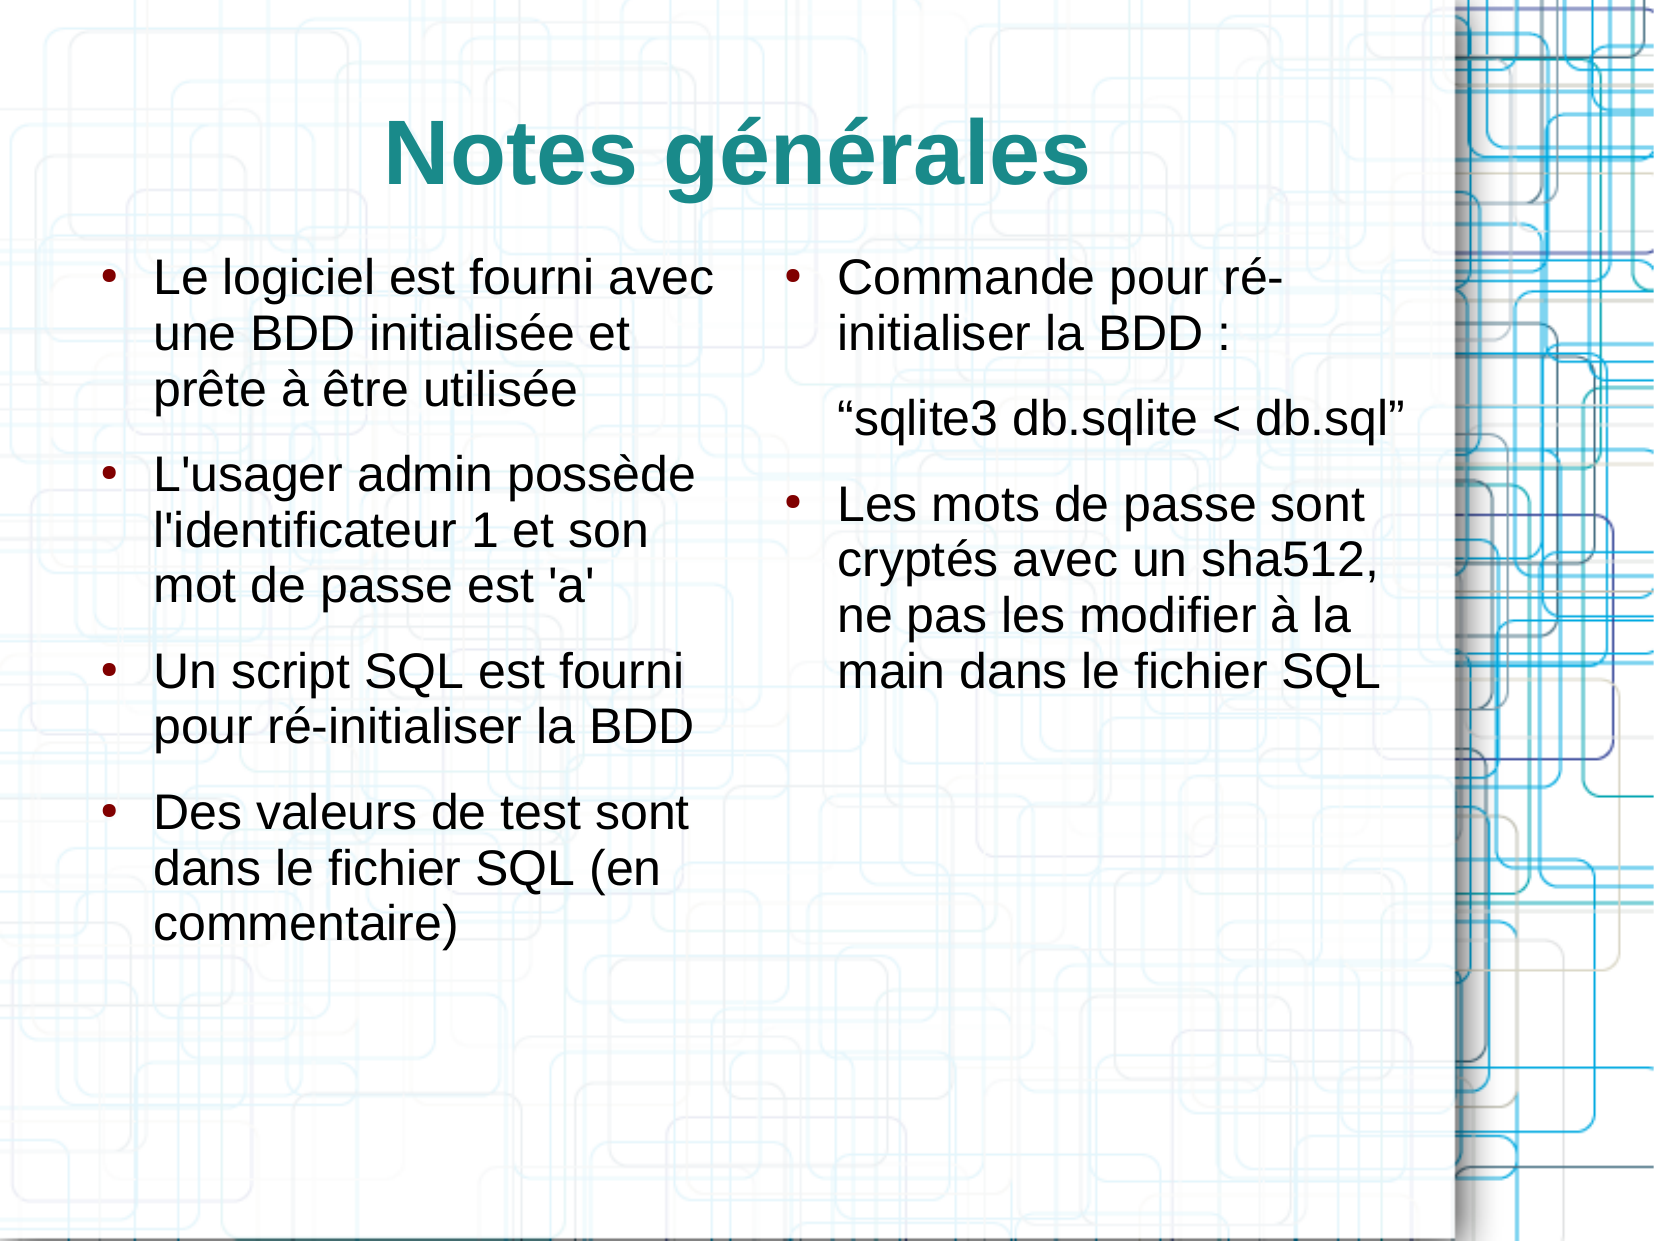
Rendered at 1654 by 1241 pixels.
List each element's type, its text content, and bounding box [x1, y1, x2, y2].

picture [0, 0, 1654, 1241]
list Commande pour ré-initialiser la BDD : “sqlite3 db.sqlite < db.sql” Les mots de passe sont cryptés avec un sha512, ne pas les modifier à la main dans le fichier SQL [766, 249, 1418, 1069]
list Le logiciel est fourni avec une BDD initialisée et prête à être utilisée L'usager admin possède l'identificateur 1 et son mot de passe est 'a' Un script SQL est fourni pour ré-initialiser la BDD Des valeurs de test sont dans le fichier SQL (en commentaire) [82, 249, 734, 1069]
title Notes générales [59, 49, 1418, 257]
